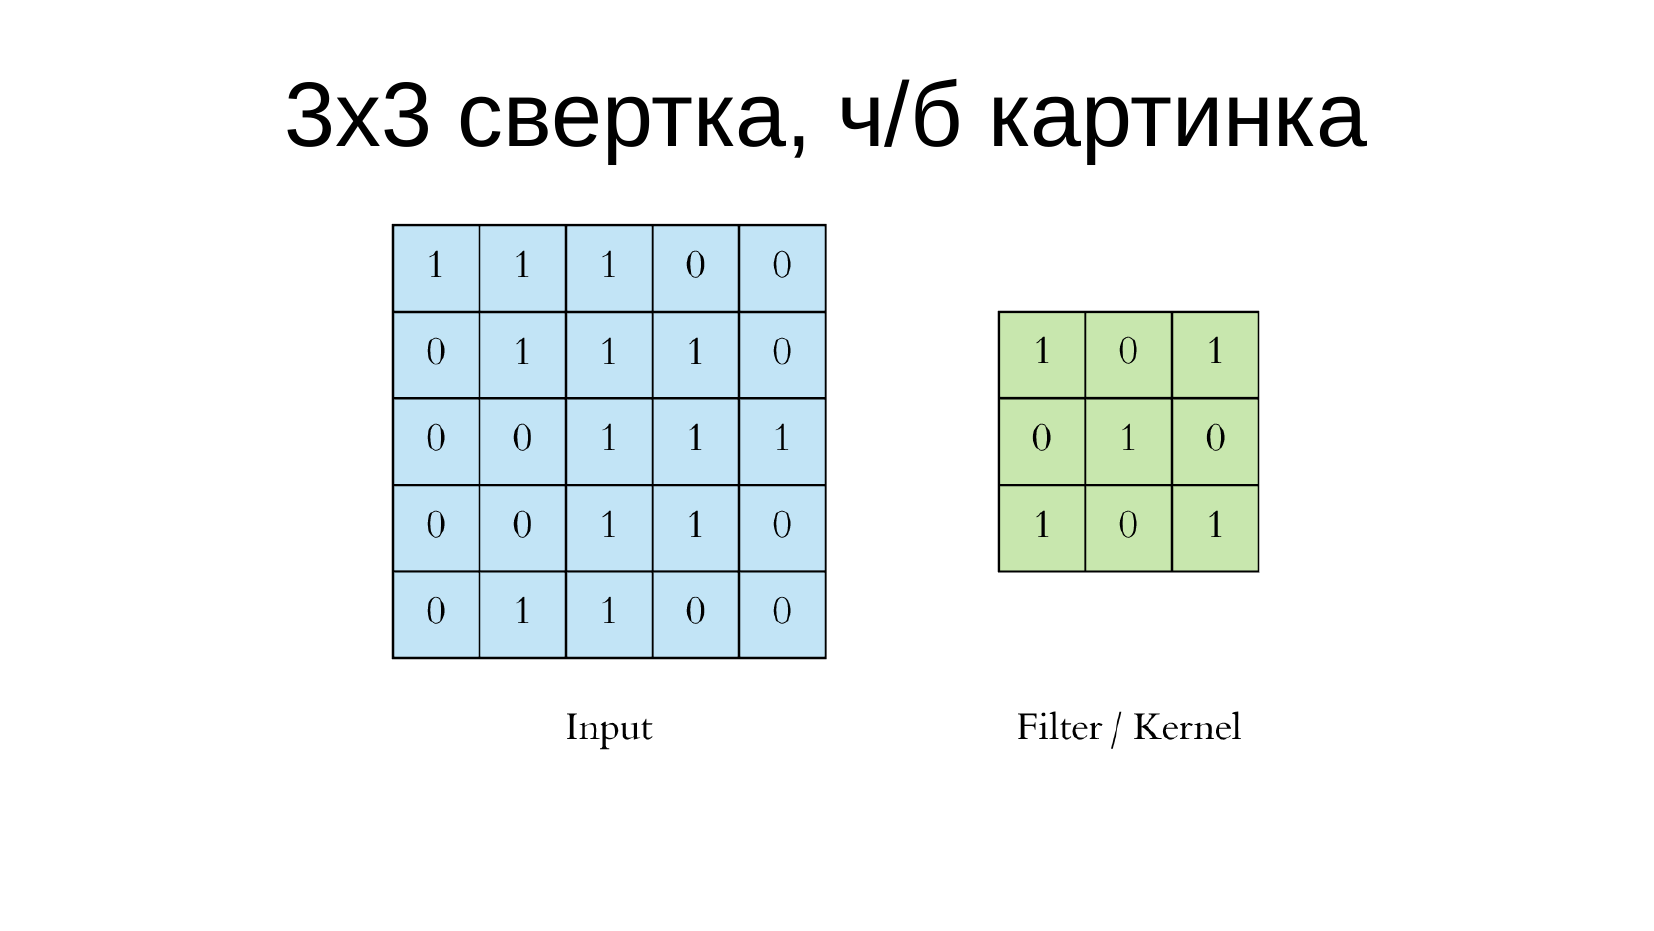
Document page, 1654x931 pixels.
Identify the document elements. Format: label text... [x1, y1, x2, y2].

title 3x3 свертка, ч/б картинка [82, 37, 1571, 193]
picture [383, 217, 1271, 758]
